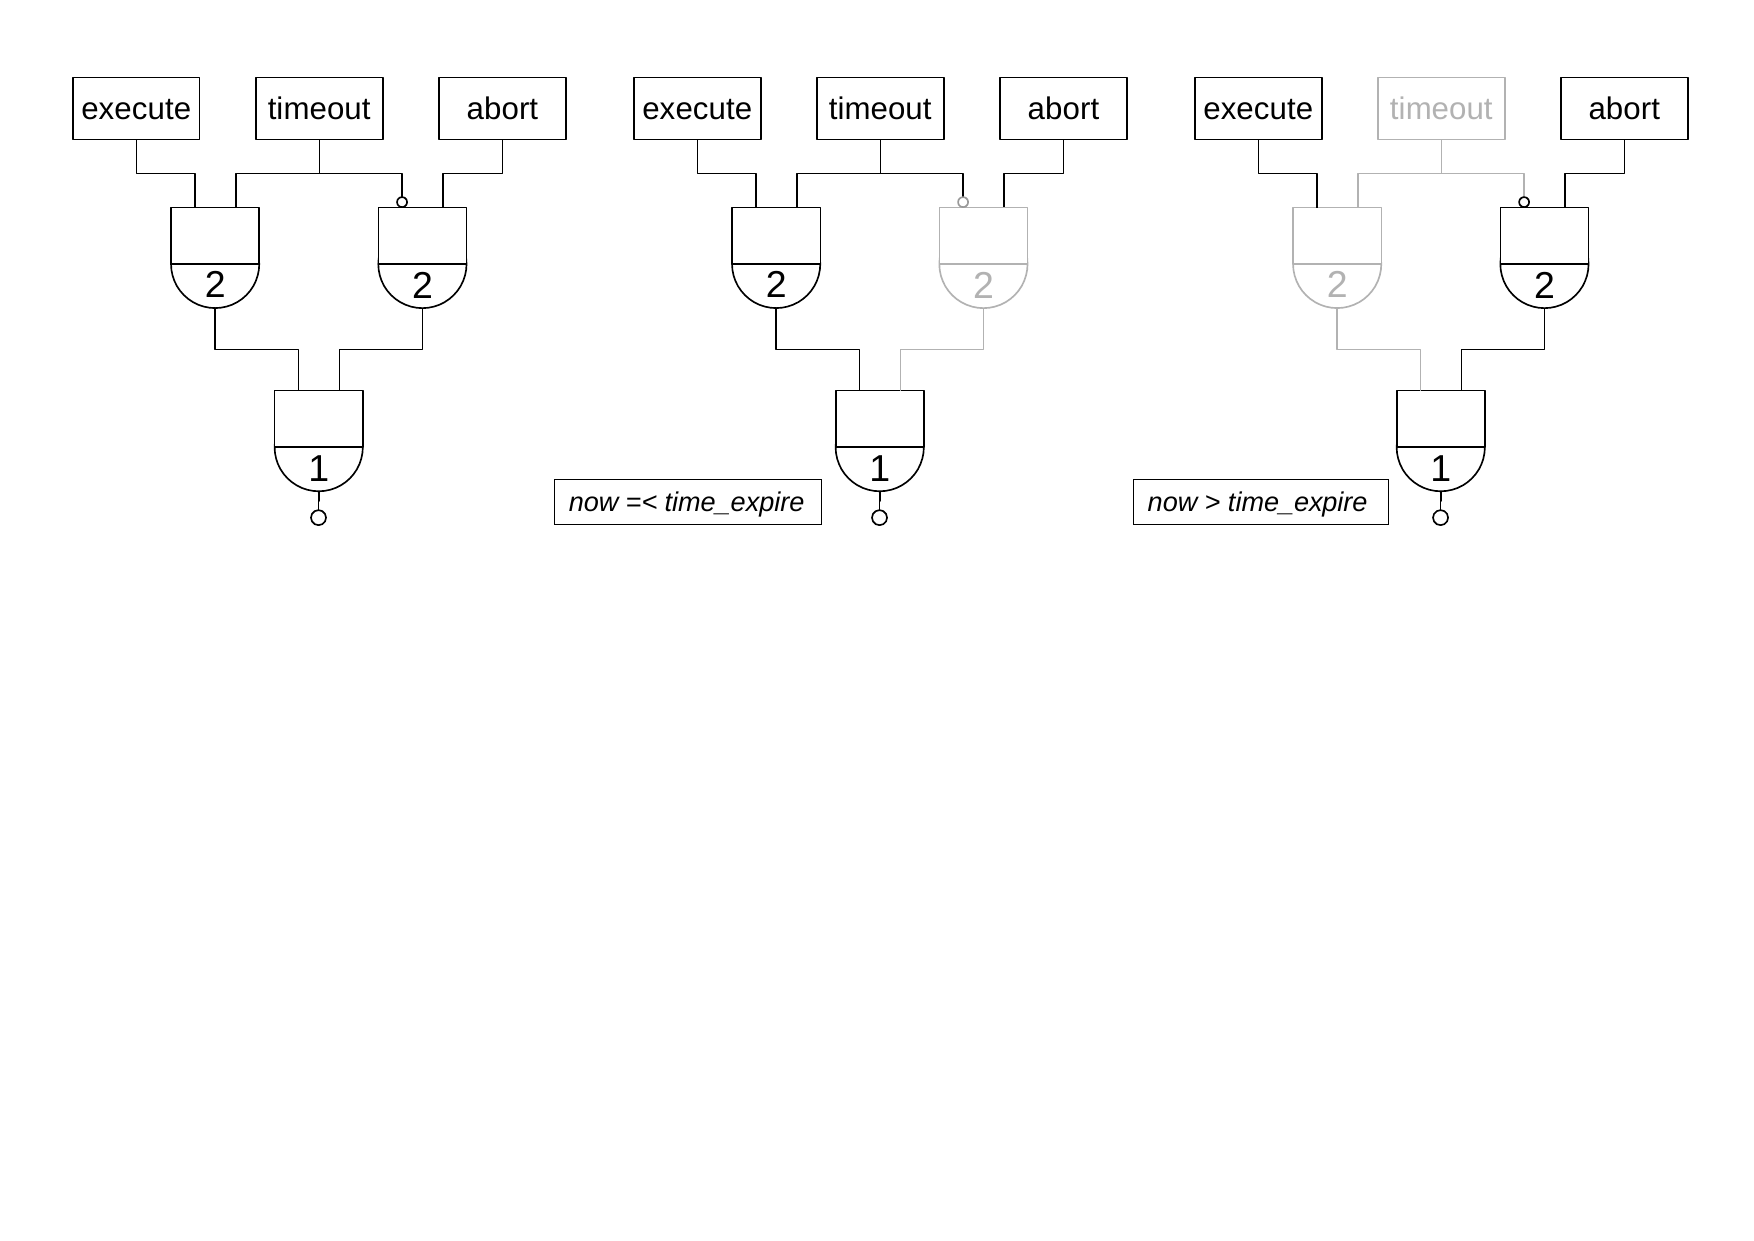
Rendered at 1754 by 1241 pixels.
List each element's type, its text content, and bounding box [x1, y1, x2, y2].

text_box [310, 510, 327, 526]
text_box [1396, 390, 1485, 448]
text_box timeout [817, 77, 944, 140]
text_box [939, 197, 1028, 264]
text_box now > time_expire [1133, 479, 1389, 525]
text_box execute [634, 77, 761, 140]
text_box [732, 207, 821, 264]
text_box 1 [1396, 448, 1485, 492]
text_box [274, 390, 363, 448]
text_box execute [1195, 77, 1322, 140]
text_box now =< time_expire [554, 479, 822, 525]
text_box [171, 207, 260, 264]
text_box 1 [274, 448, 363, 492]
text_box 2 [1293, 264, 1382, 309]
text_box 2 [1500, 264, 1589, 309]
text_box timeout [1378, 77, 1505, 140]
text_box 2 [939, 264, 1028, 309]
text_box [1433, 510, 1449, 526]
text_box abort [1561, 77, 1688, 140]
text_box [835, 390, 924, 448]
text_box 1 [835, 448, 924, 492]
text_box 2 [732, 264, 821, 309]
text_box [872, 510, 888, 526]
text_box 2 [171, 264, 260, 309]
text_box 2 [378, 264, 467, 309]
text_box timeout [256, 77, 383, 140]
text_box [1500, 197, 1589, 264]
text_box abort [439, 77, 566, 140]
text_box execute [72, 77, 200, 140]
text_box [1293, 207, 1382, 264]
text_box abort [1000, 77, 1127, 140]
text_box [378, 197, 467, 264]
